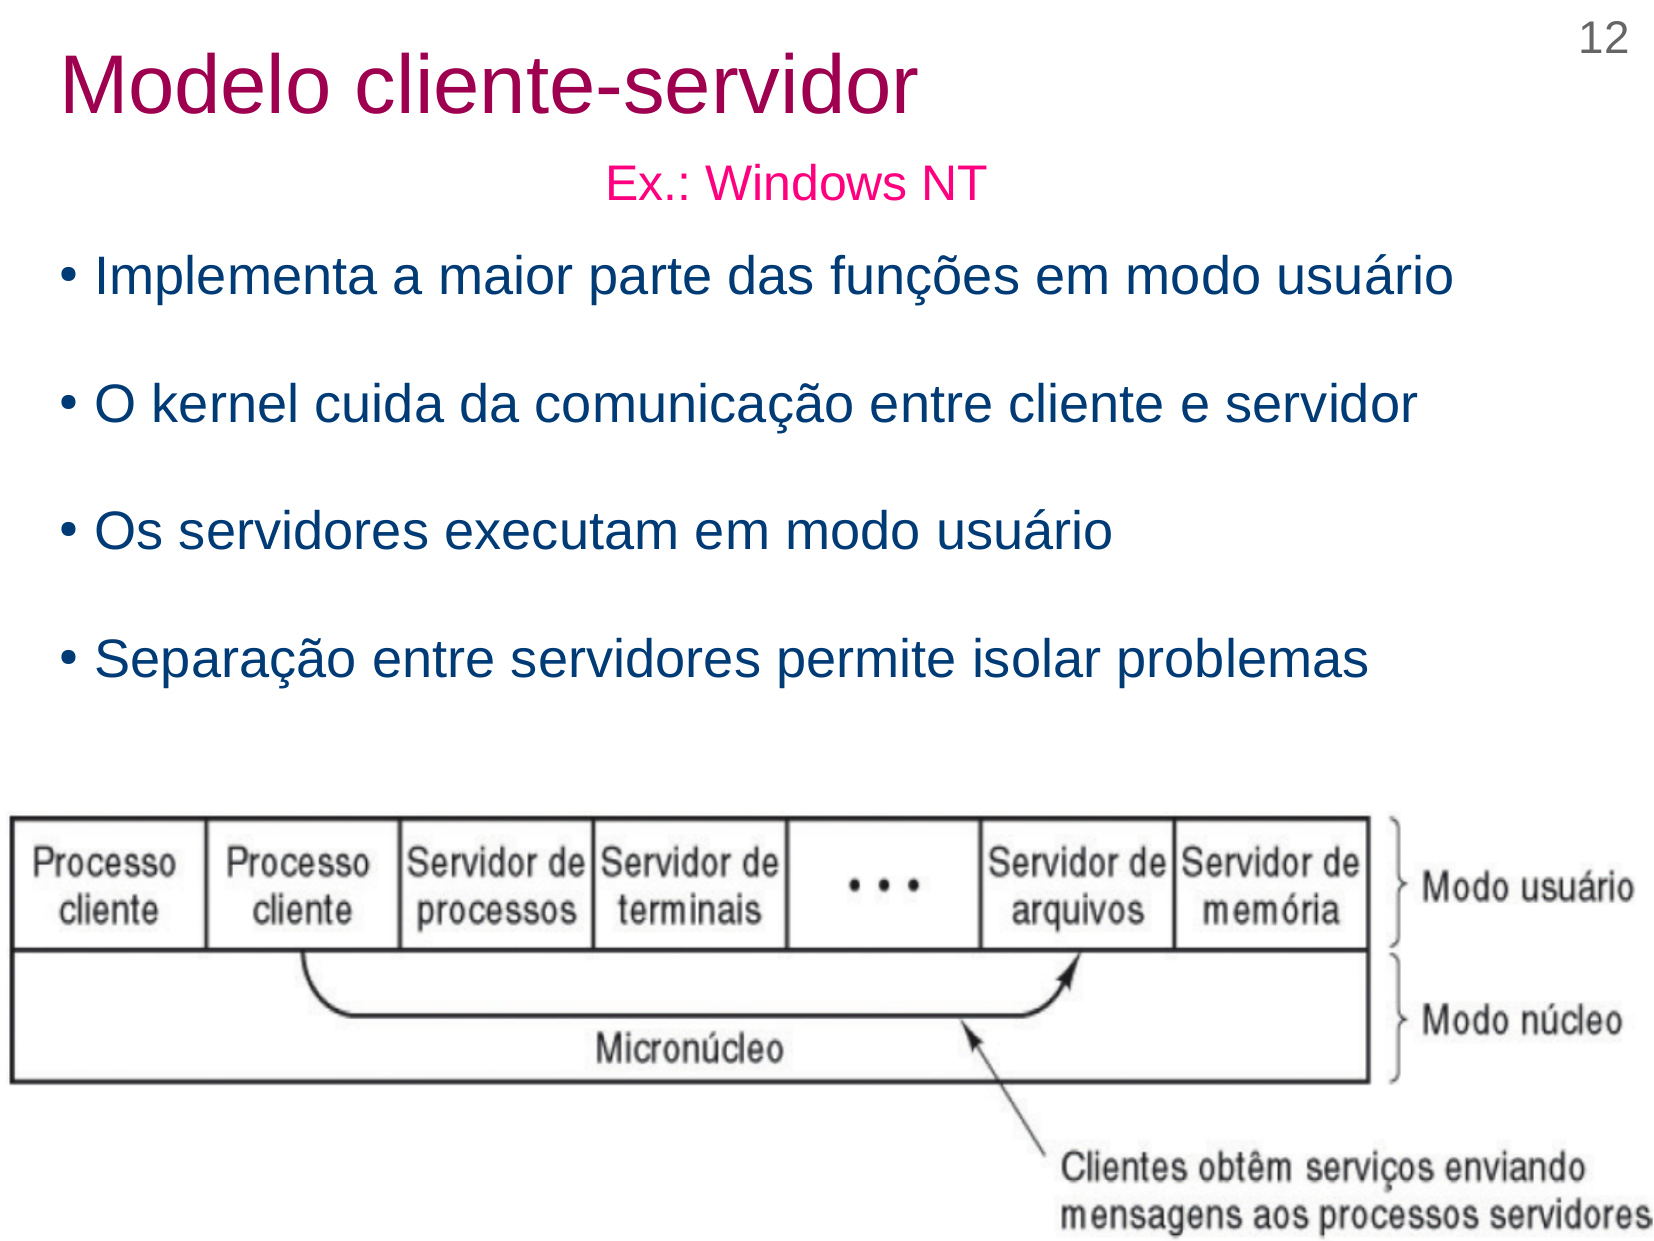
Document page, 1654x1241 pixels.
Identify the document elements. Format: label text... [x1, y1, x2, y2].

picture [6, 811, 1654, 1241]
title Modelo cliente-servidor [59, 29, 1595, 148]
list Implementa a maior parte das funções em modo usuário O kernel cuida da comunicação entre cliente e servidor Os servidores executam em modo usuário Separação entre servidores permite isolar problemas [59, 236, 1595, 811]
text_box Ex.: Windows NT [590, 147, 1004, 219]
